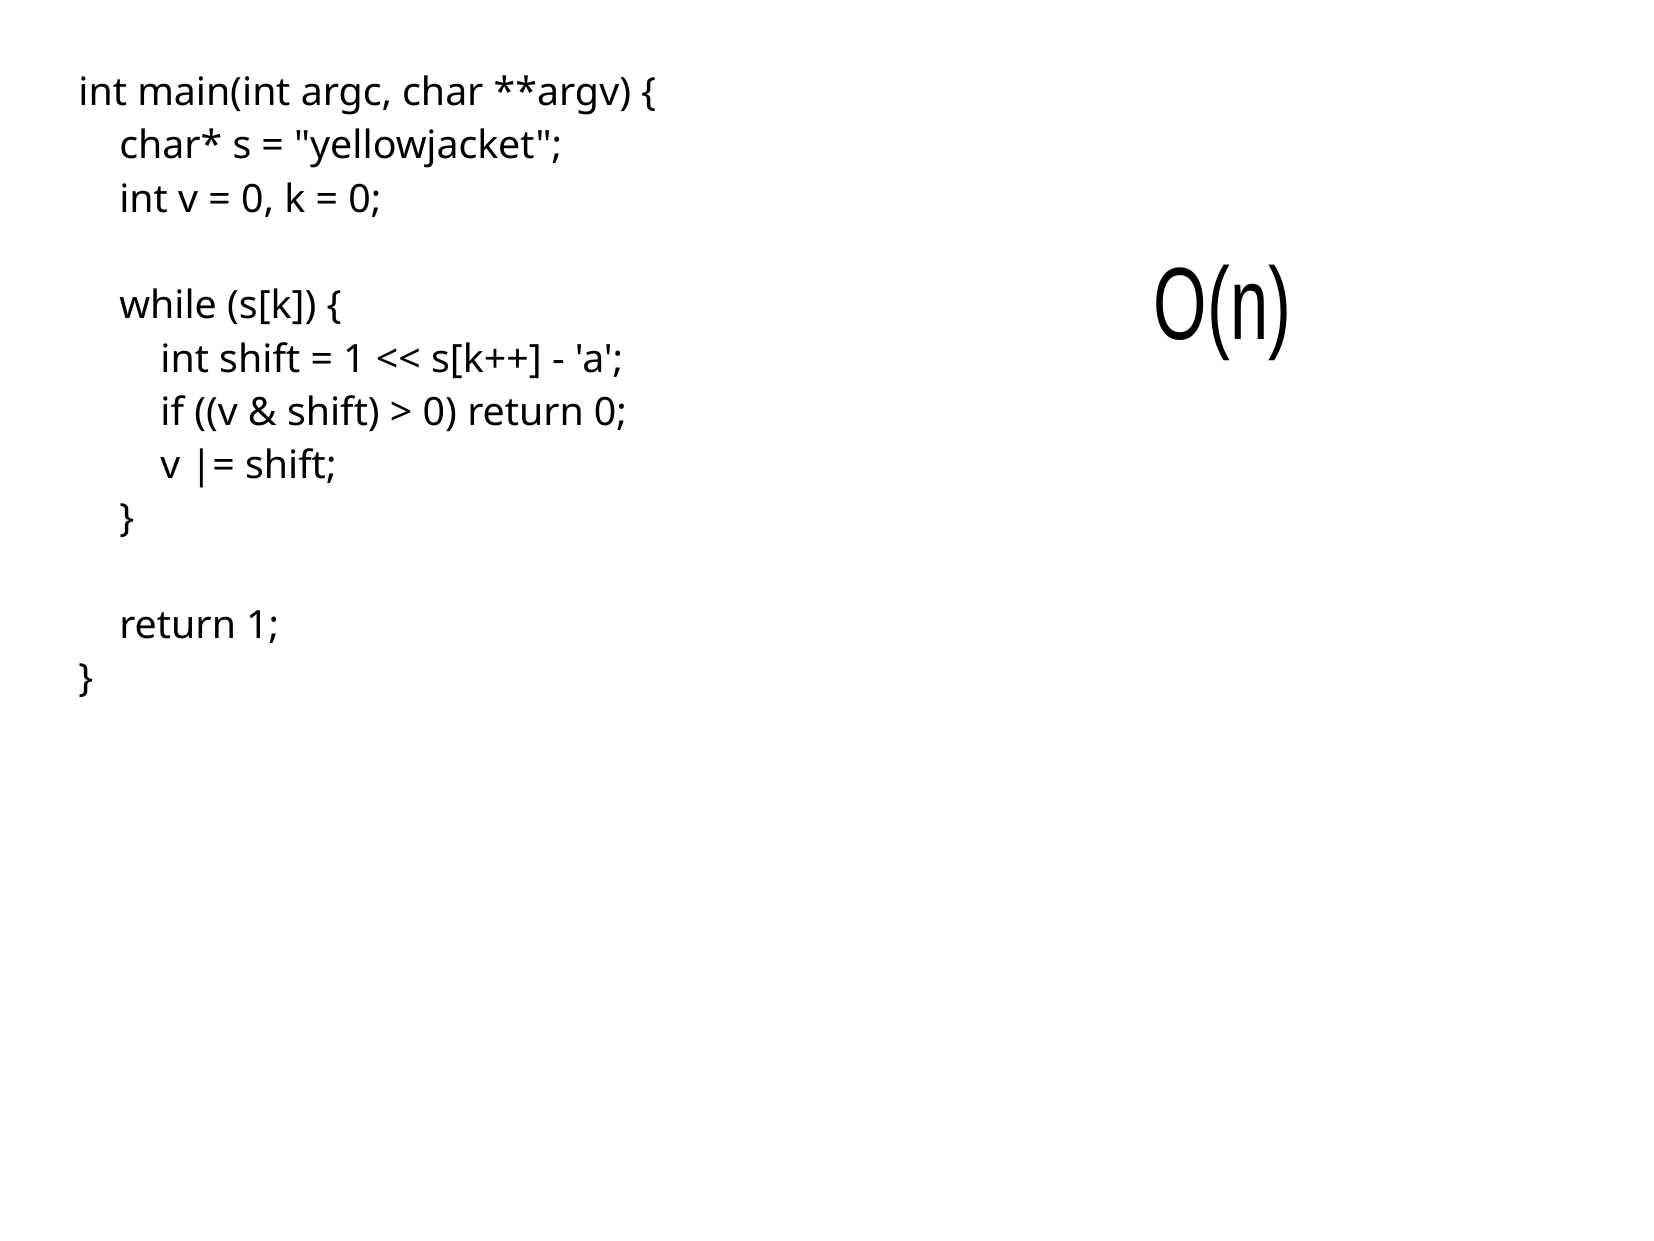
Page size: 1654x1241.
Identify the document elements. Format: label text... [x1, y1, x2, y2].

text_box O(n) [1138, 239, 1306, 370]
text_box int main(int argc, char **argv) { char* s = "yellowjacket"; int v = 0, k = 0; while (s[k]) { int shift = 1 << s[k++] - 'a'; if ((v & shift) > 0) return 0; v |= shift; } return 1; } [63, 56, 671, 710]
